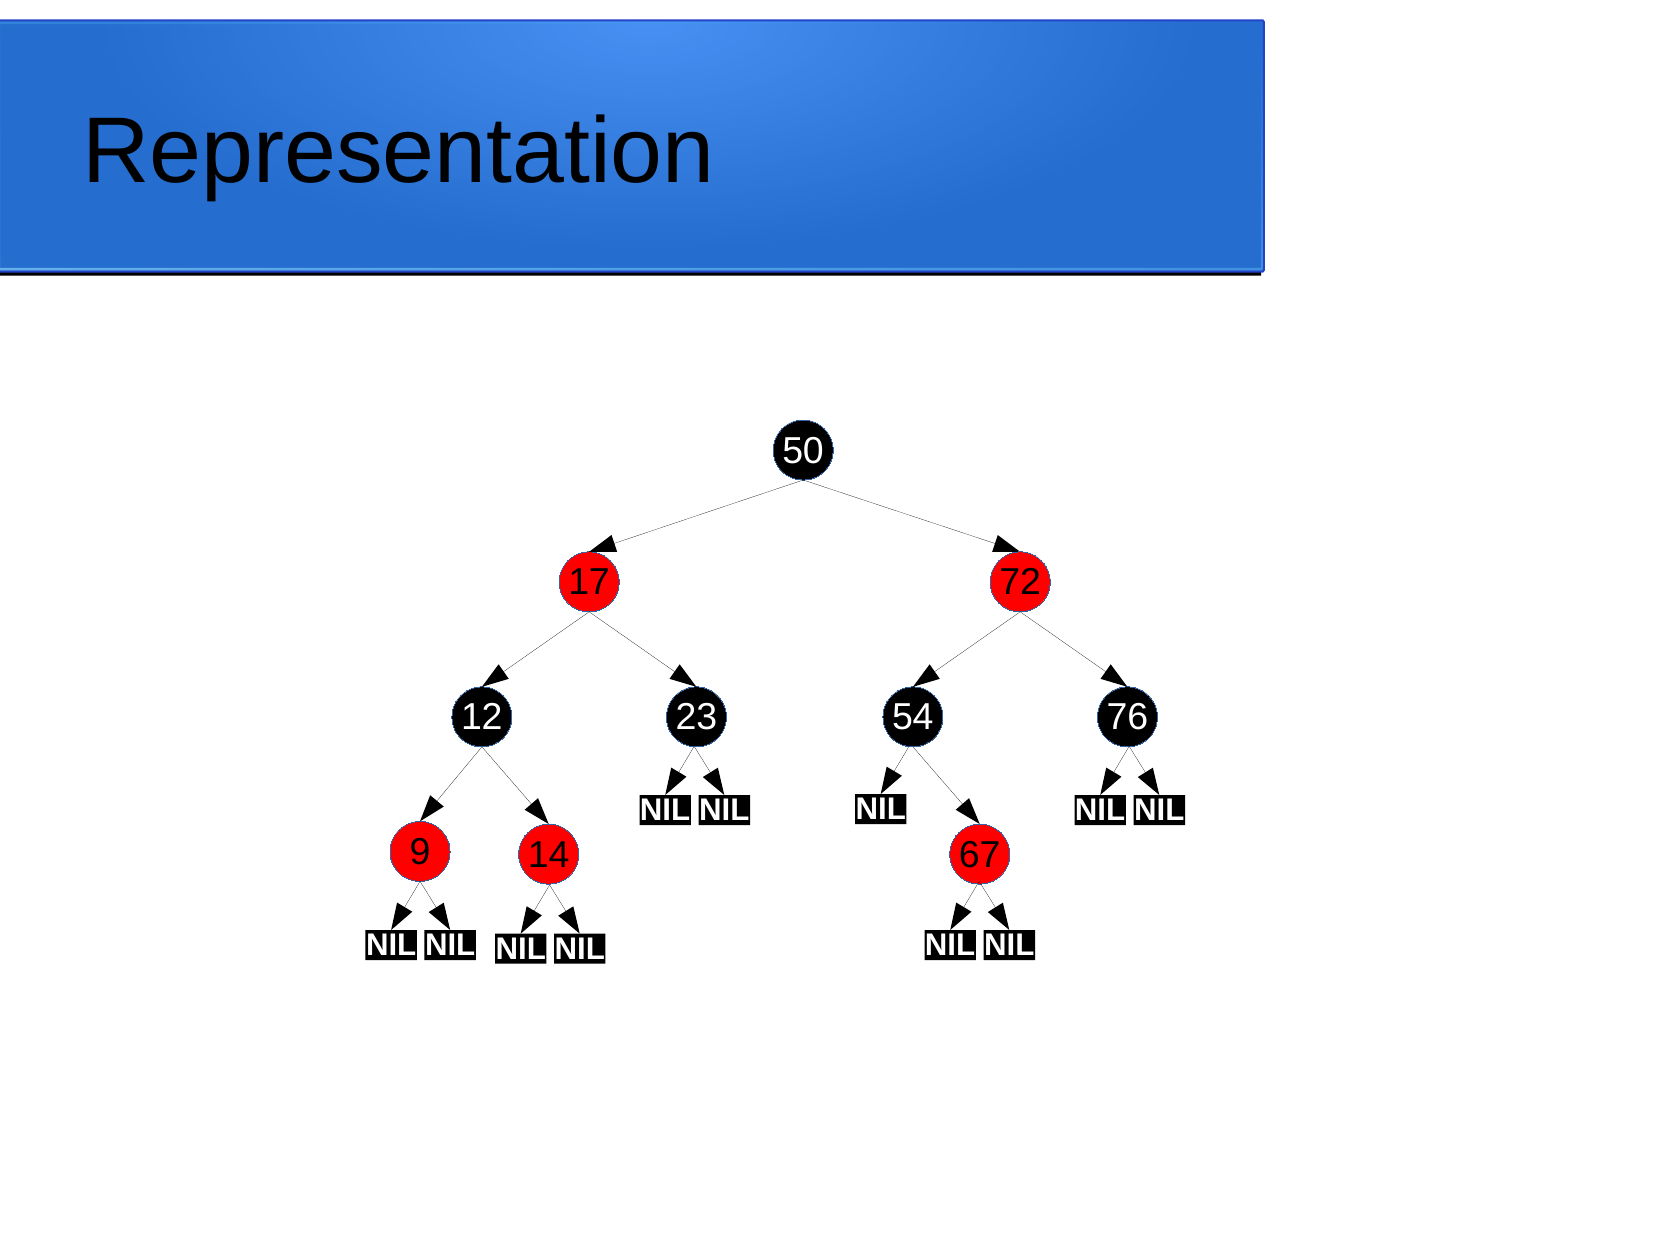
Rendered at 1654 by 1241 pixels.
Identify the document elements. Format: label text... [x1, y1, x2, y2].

text_box 50 [773, 420, 834, 480]
text_box NIL [1074, 795, 1126, 826]
text_box 72 [990, 551, 1051, 612]
text_box NIL [698, 795, 751, 826]
text_box 76 [1097, 686, 1158, 747]
text_box 17 [559, 551, 620, 612]
text_box NIL [983, 930, 1036, 961]
text_box 12 [451, 686, 512, 747]
text_box NIL [924, 930, 976, 961]
text_box NIL [1133, 795, 1186, 826]
text_box NIL [424, 930, 476, 961]
text_box 54 [882, 686, 943, 747]
text_box 67 [949, 824, 1010, 884]
text_box NIL [495, 933, 547, 964]
text_box 9 [390, 821, 451, 882]
text_box 14 [518, 824, 579, 885]
text_box NIL [639, 795, 691, 826]
text_box 23 [666, 686, 727, 747]
text_box NIL [554, 933, 606, 964]
text_box NIL [365, 930, 417, 961]
text_box NIL [855, 794, 907, 825]
title Representation [82, 47, 1235, 252]
